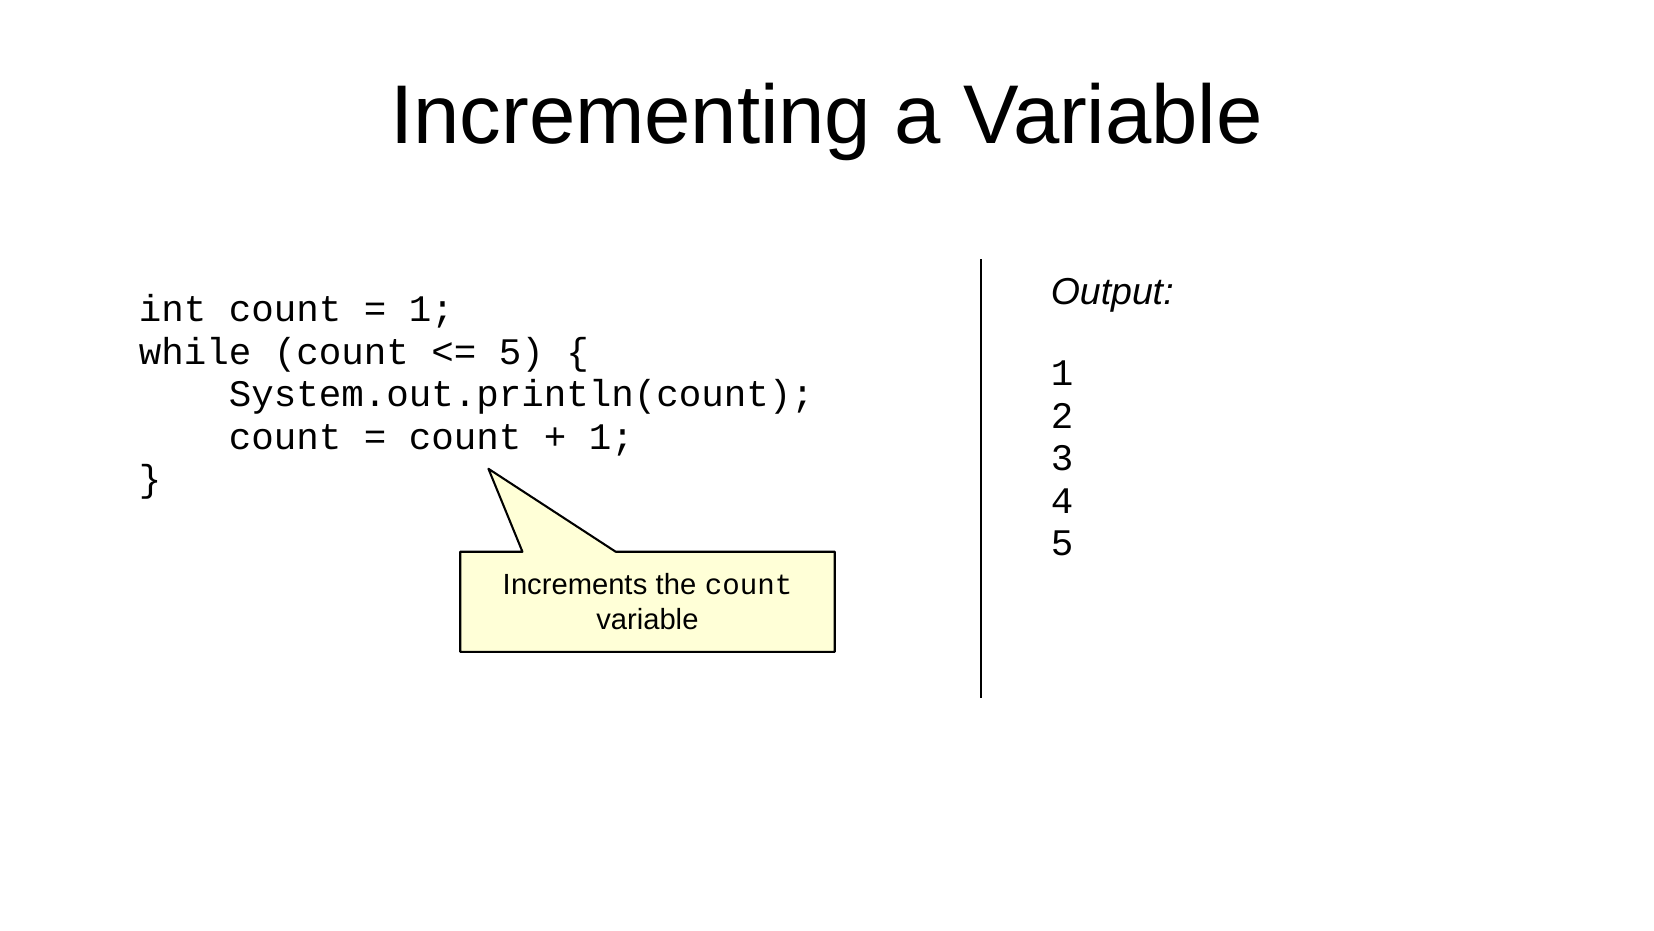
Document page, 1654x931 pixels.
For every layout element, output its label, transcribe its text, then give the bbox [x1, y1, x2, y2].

title Incrementing a Variable [82, 37, 1571, 193]
text_box Output: 1 2 3 4 5 [1036, 263, 1189, 575]
text_box int count = 1; while (count <= 5) { System.out.println(count); count = count + 1; } [123, 282, 829, 511]
text_box Increments the count variable [460, 468, 835, 652]
